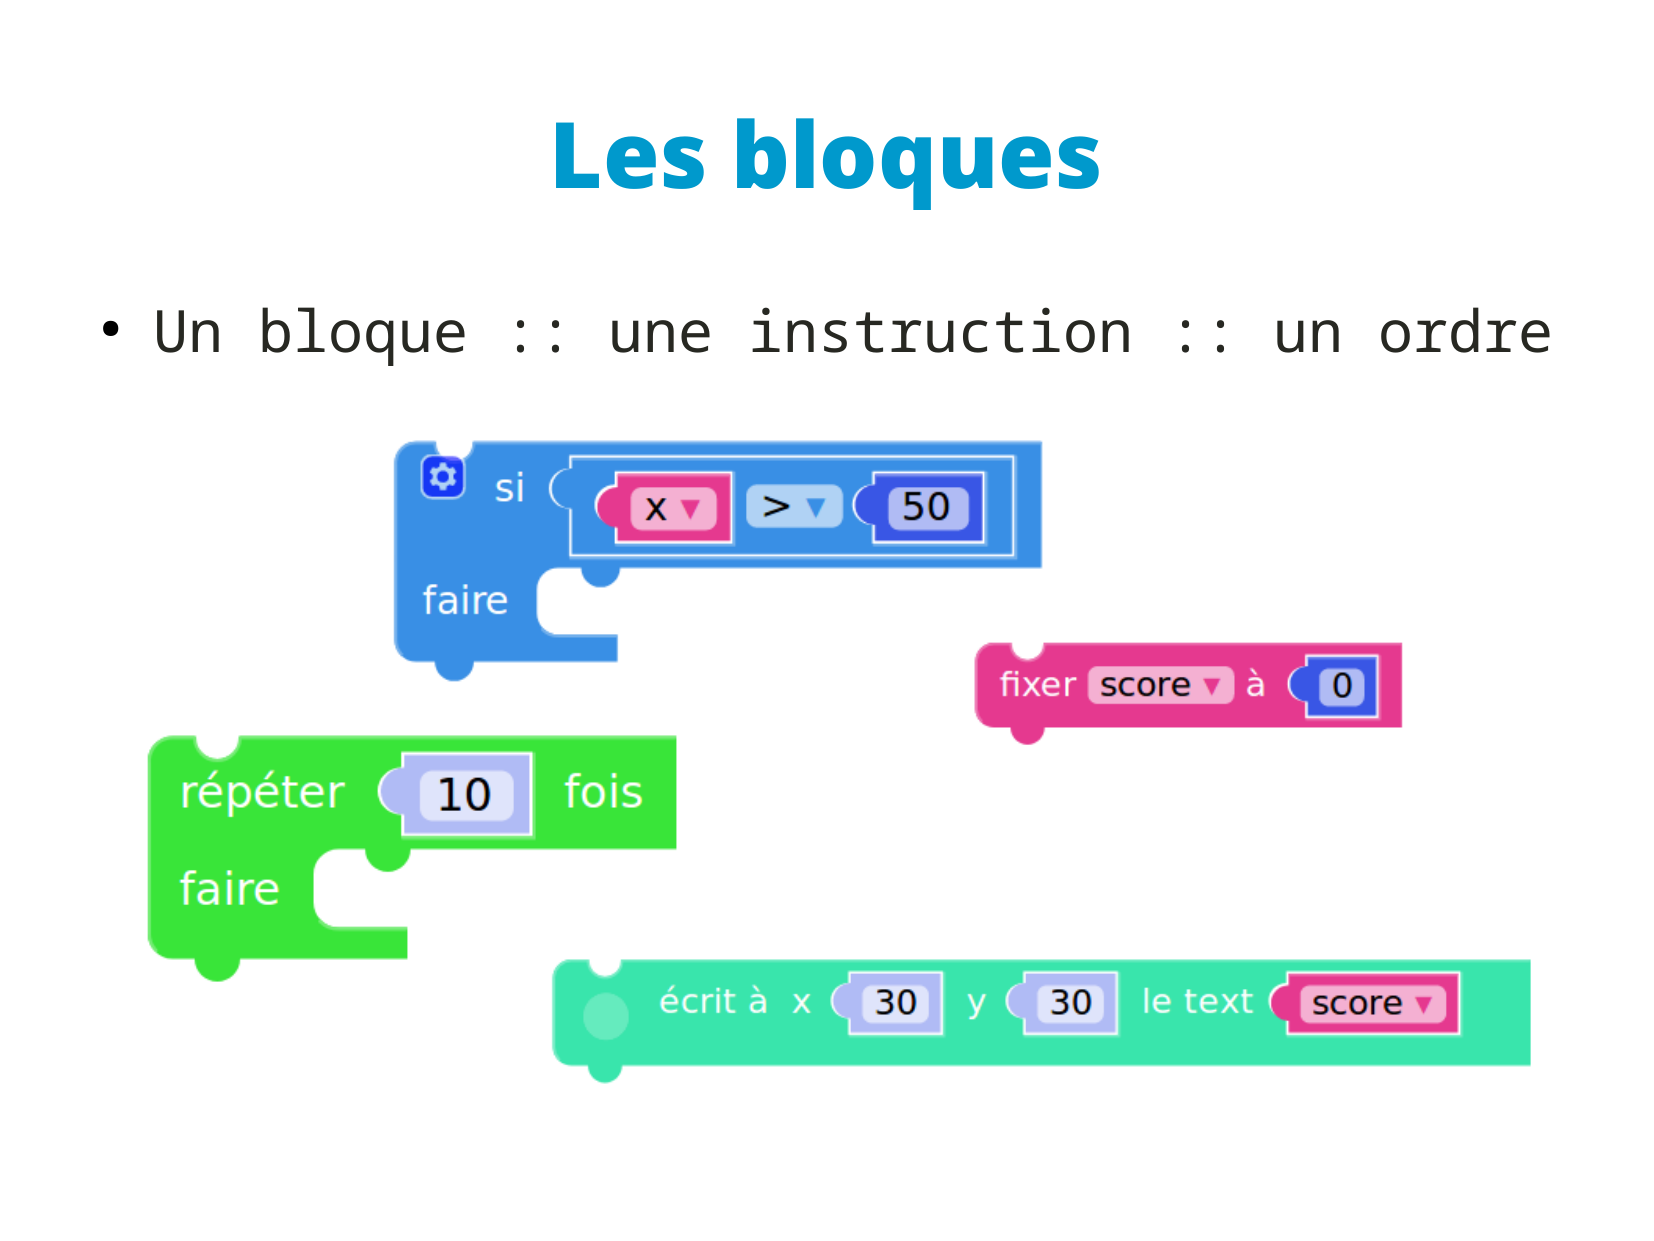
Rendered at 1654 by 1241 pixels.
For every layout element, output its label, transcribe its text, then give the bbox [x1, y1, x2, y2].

picture [377, 425, 1418, 756]
title Les bloques [82, 49, 1571, 257]
list Un bloque :: une instruction :: un ordre [82, 290, 1571, 1010]
picture [134, 720, 1545, 1106]
